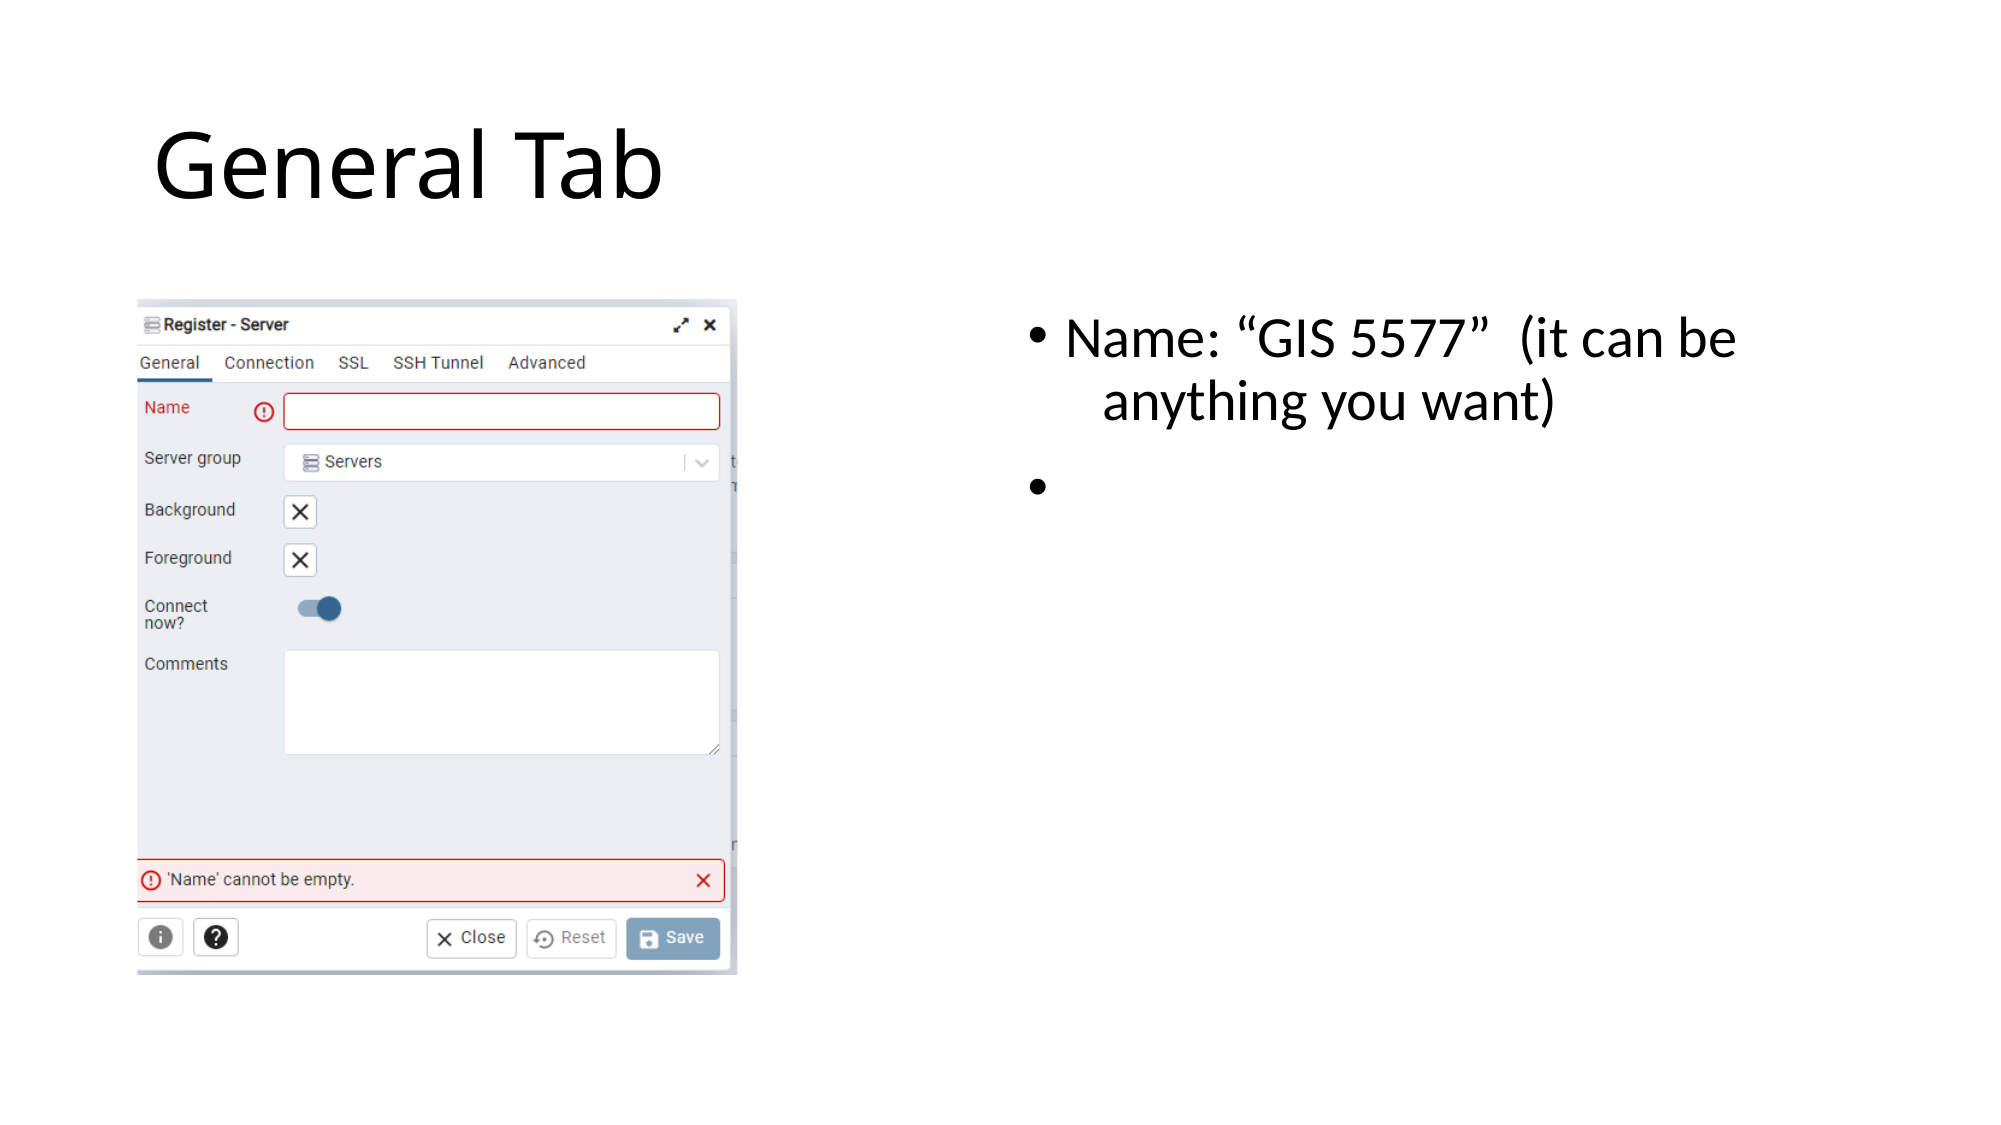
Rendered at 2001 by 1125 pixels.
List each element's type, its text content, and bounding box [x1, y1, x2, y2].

picture [137, 299, 738, 976]
list Name: “GIS 5577” (it can be anything you want) [1012, 299, 1863, 1014]
title General Tab [137, 59, 1863, 278]
